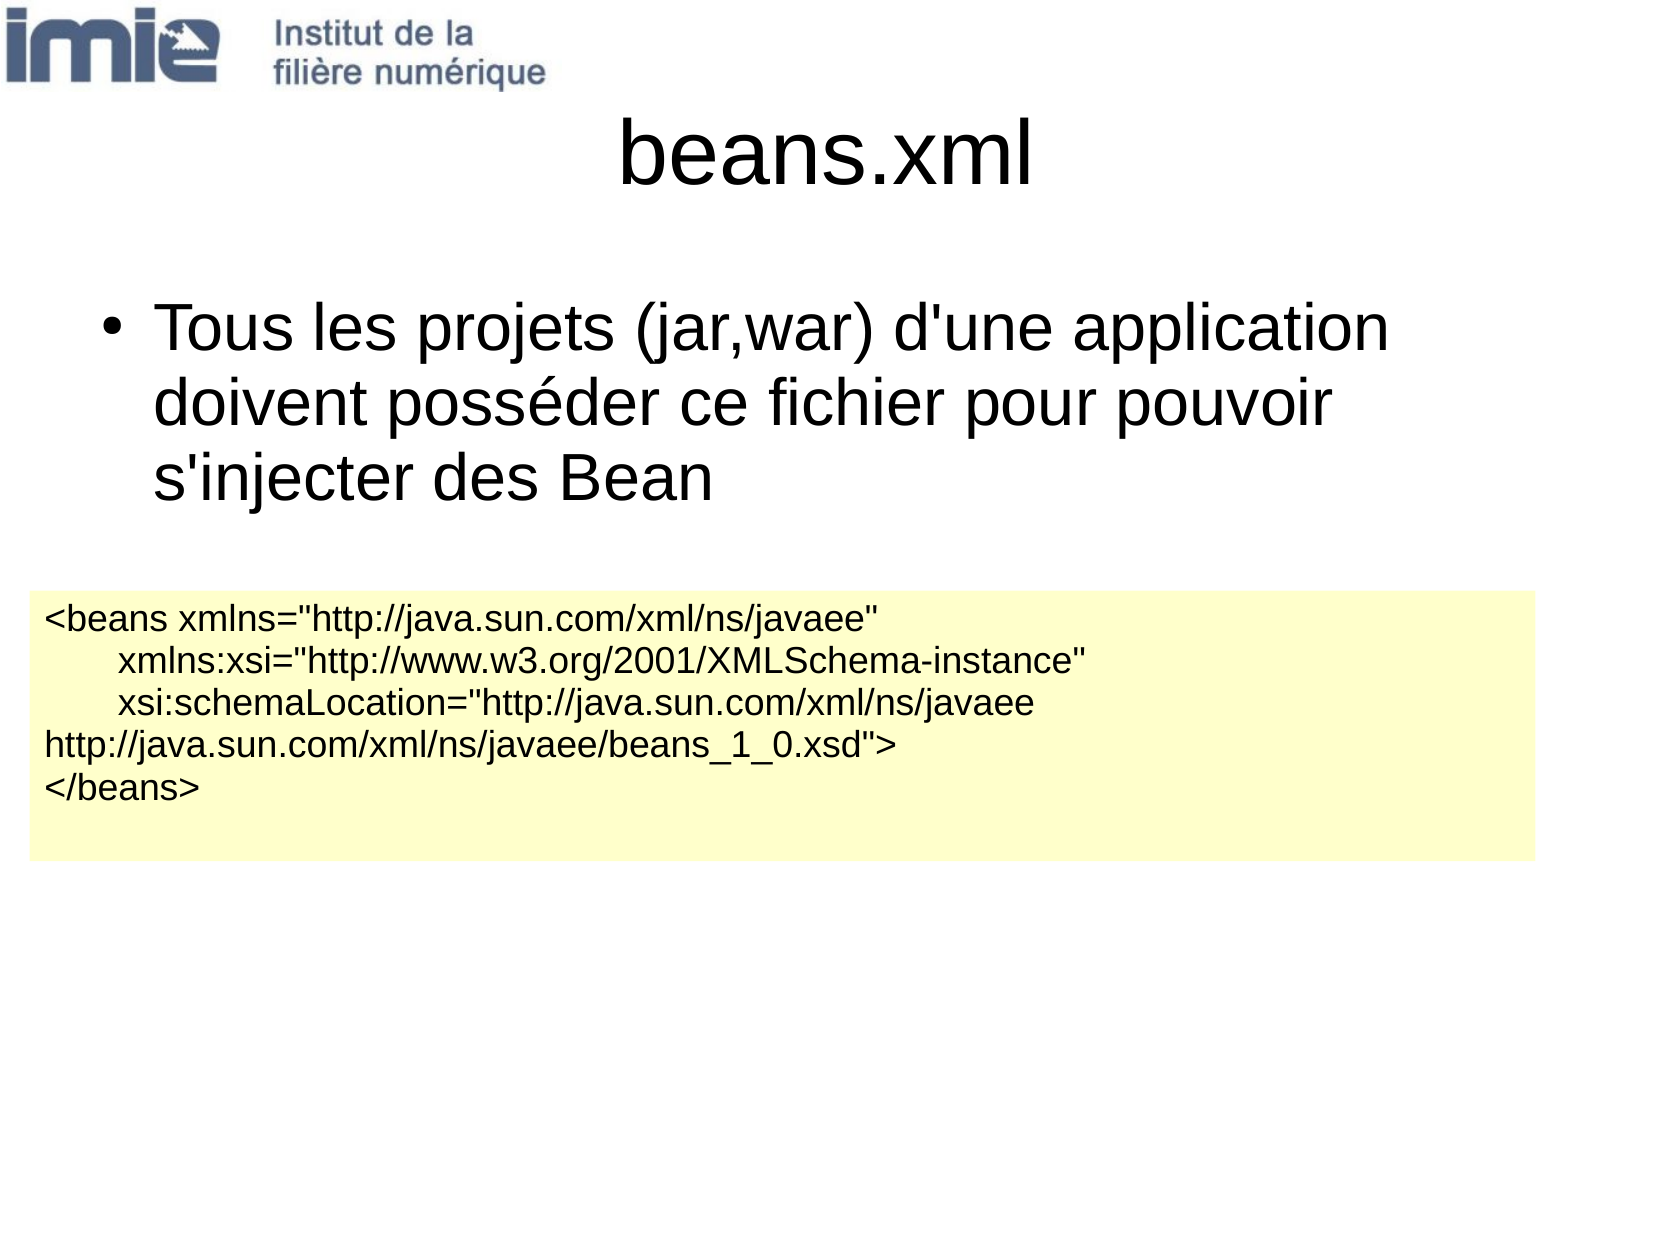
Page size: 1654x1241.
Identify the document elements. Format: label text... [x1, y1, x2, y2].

list Tous les projets (jar,war) d'une application doivent posséder ce fichier pour pouvoir s'injecter des Bean [82, 290, 1571, 1010]
title beans.xml [82, 49, 1571, 257]
picture [1, 0, 562, 92]
text_box <beans xmlns="http://java.sun.com/xml/ns/javaee" xmlns:xsi="http://www.w3.org/2001/XMLSchema-instance" xsi:schemaLocation="http://java.sun.com/xml/ns/javaee http://java.sun.com/xml/ns/javaee/beans_1_0.xsd"> </beans> [29, 590, 82, 862]
